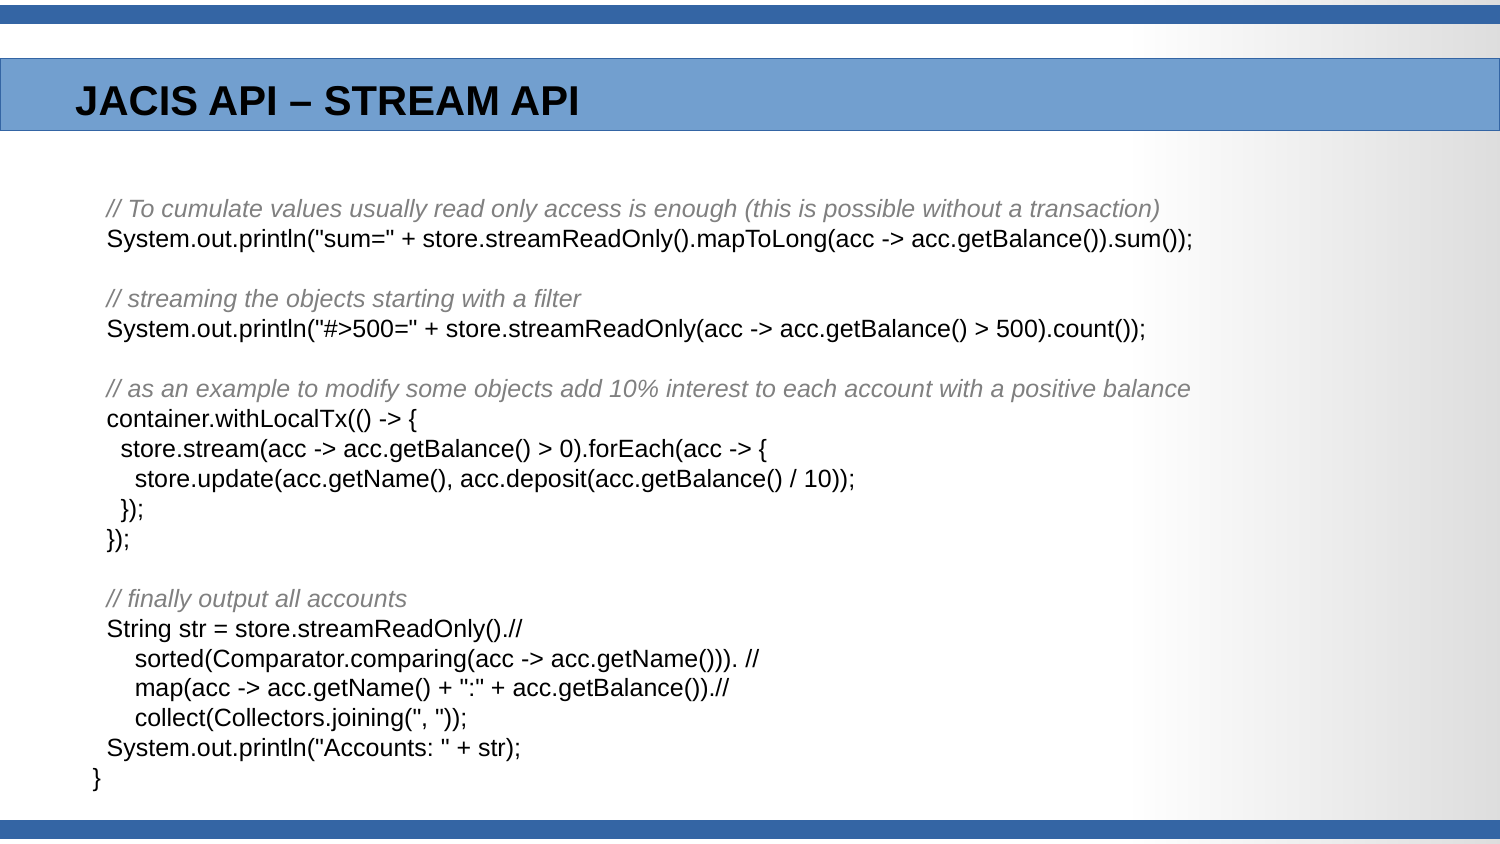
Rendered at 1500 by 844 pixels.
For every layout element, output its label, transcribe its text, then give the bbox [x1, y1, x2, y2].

title JACIS API – stream API [63, 52, 1199, 151]
text_box // To cumulate values usually read only access is enough (this is possible without a transaction) System.out.println("sum=" + store.streamReadOnly().mapToLong(acc -> acc.getBalance()).sum()); // streaming the objects starting with a filter System.out.println("#>500=" + store.streamReadOnly(acc -> acc.getBalance() > 500).count()); // as an example to modify some objects add 10% interest to each account with a positive balance container.withLocalTx(() -> { store.stream(acc -> acc.getBalance() > 0).forEach(acc -> { store.update(acc.getName(), acc.deposit(acc.getBalance() / 10)); }); }); // finally output all accounts String str = store.streamReadOnly().// sorted(Comparator.comparing(acc -> acc.getName())). // map(acc -> acc.getName() + ":" + acc.getBalance()).// collect(Collectors.joining(", ")); System.out.println("Accounts: " + str); } [63, 185, 1459, 800]
